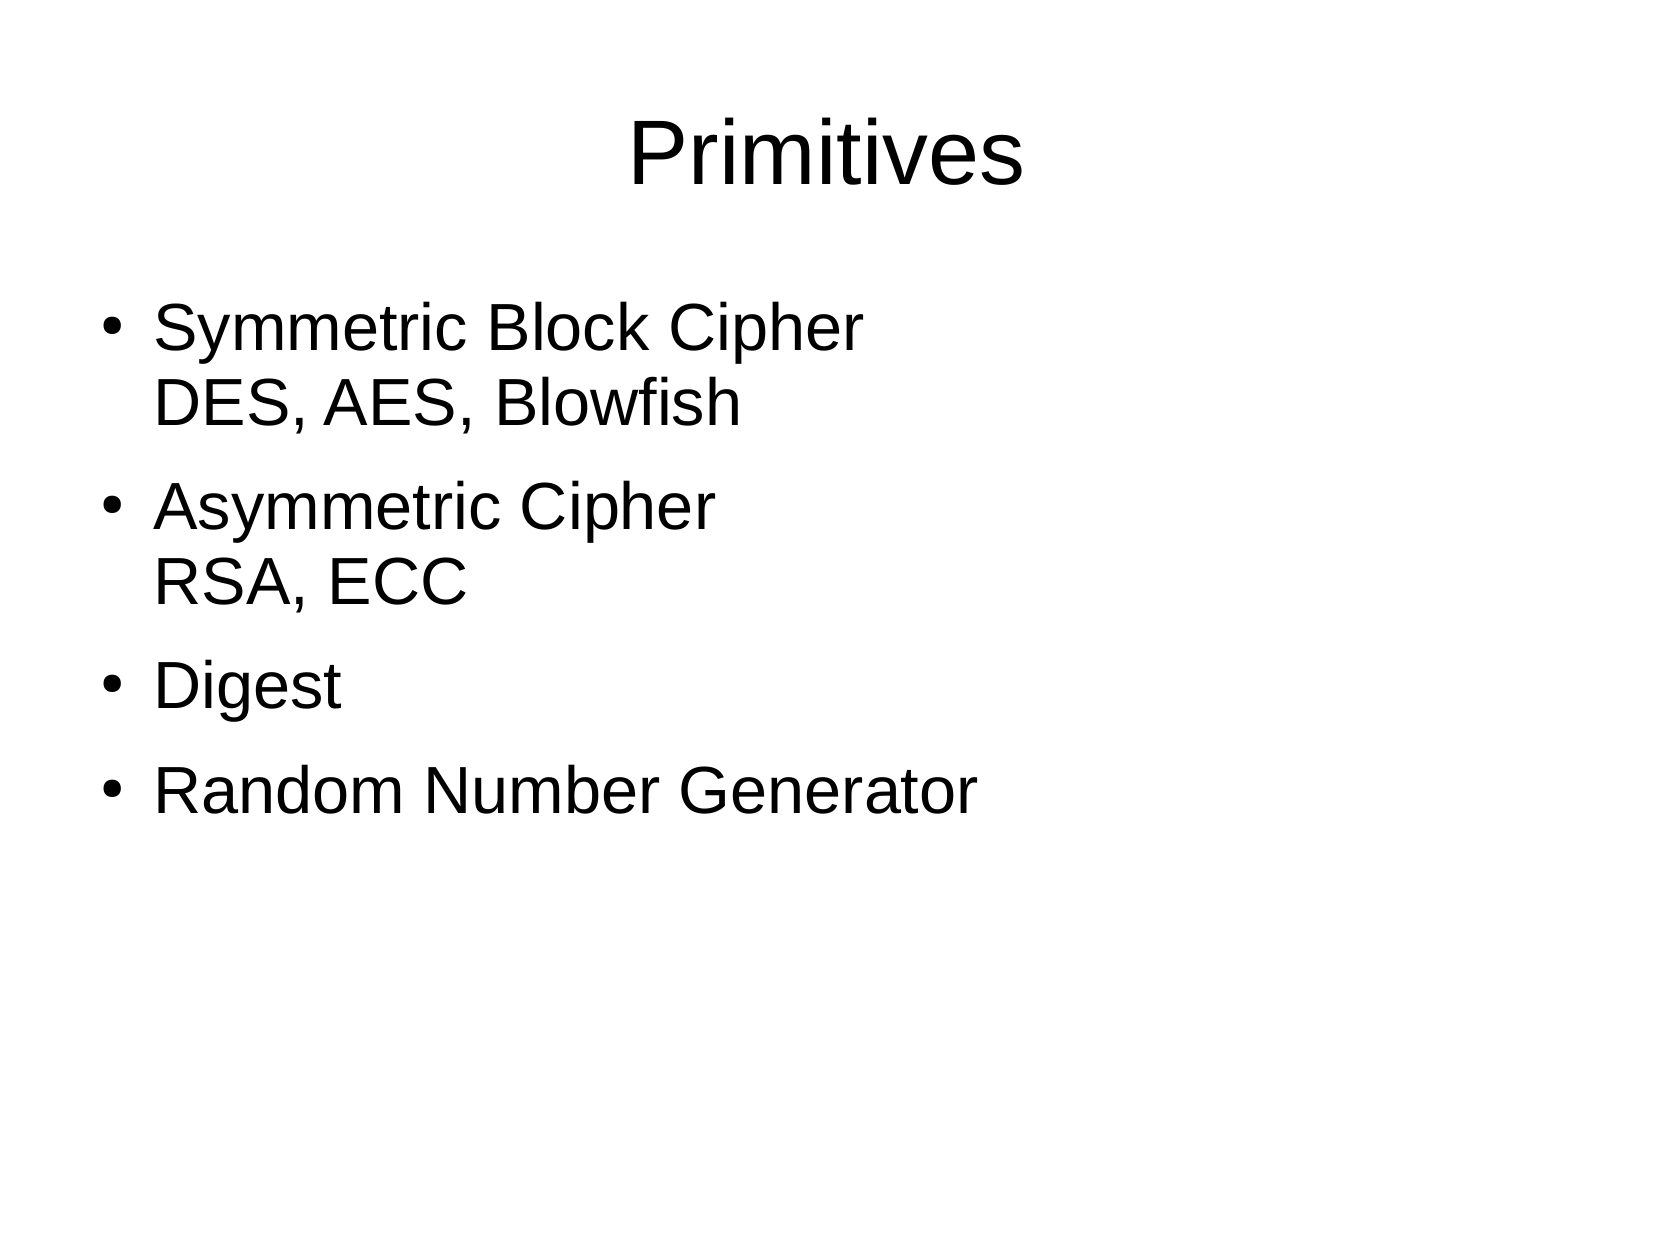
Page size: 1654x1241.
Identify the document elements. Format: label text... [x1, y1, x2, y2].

list Symmetric Block Cipher DES, AES, Blowfish Asymmetric Cipher RSA, ECC Digest Random Number Generator [82, 290, 1571, 1109]
title Primitives [82, 56, 1571, 250]
